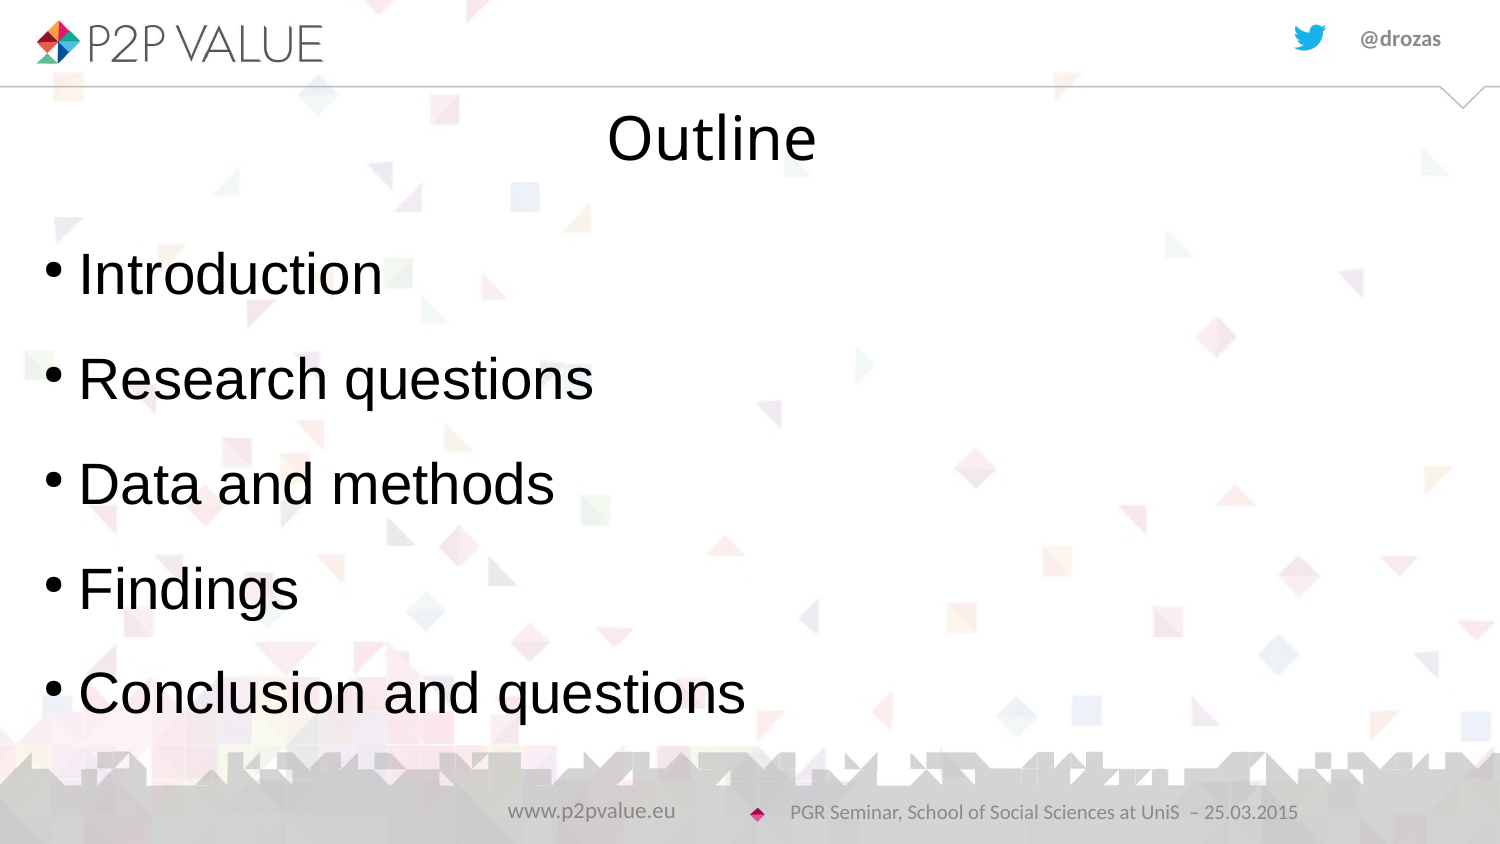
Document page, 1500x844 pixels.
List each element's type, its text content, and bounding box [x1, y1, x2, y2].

text_box @drozas [1333, 15, 1455, 60]
picture [0, 0, 1500, 844]
subtitle Introduction Research questions Data and methods Findings Conclusion and questions [30, 195, 1500, 751]
text_box www.p2pvalue.eu [501, 789, 720, 829]
title Outline [60, 92, 1366, 181]
text_box PGR Seminar, School of Social Sciences at UniS – 25.03.2015 [777, 788, 1470, 834]
